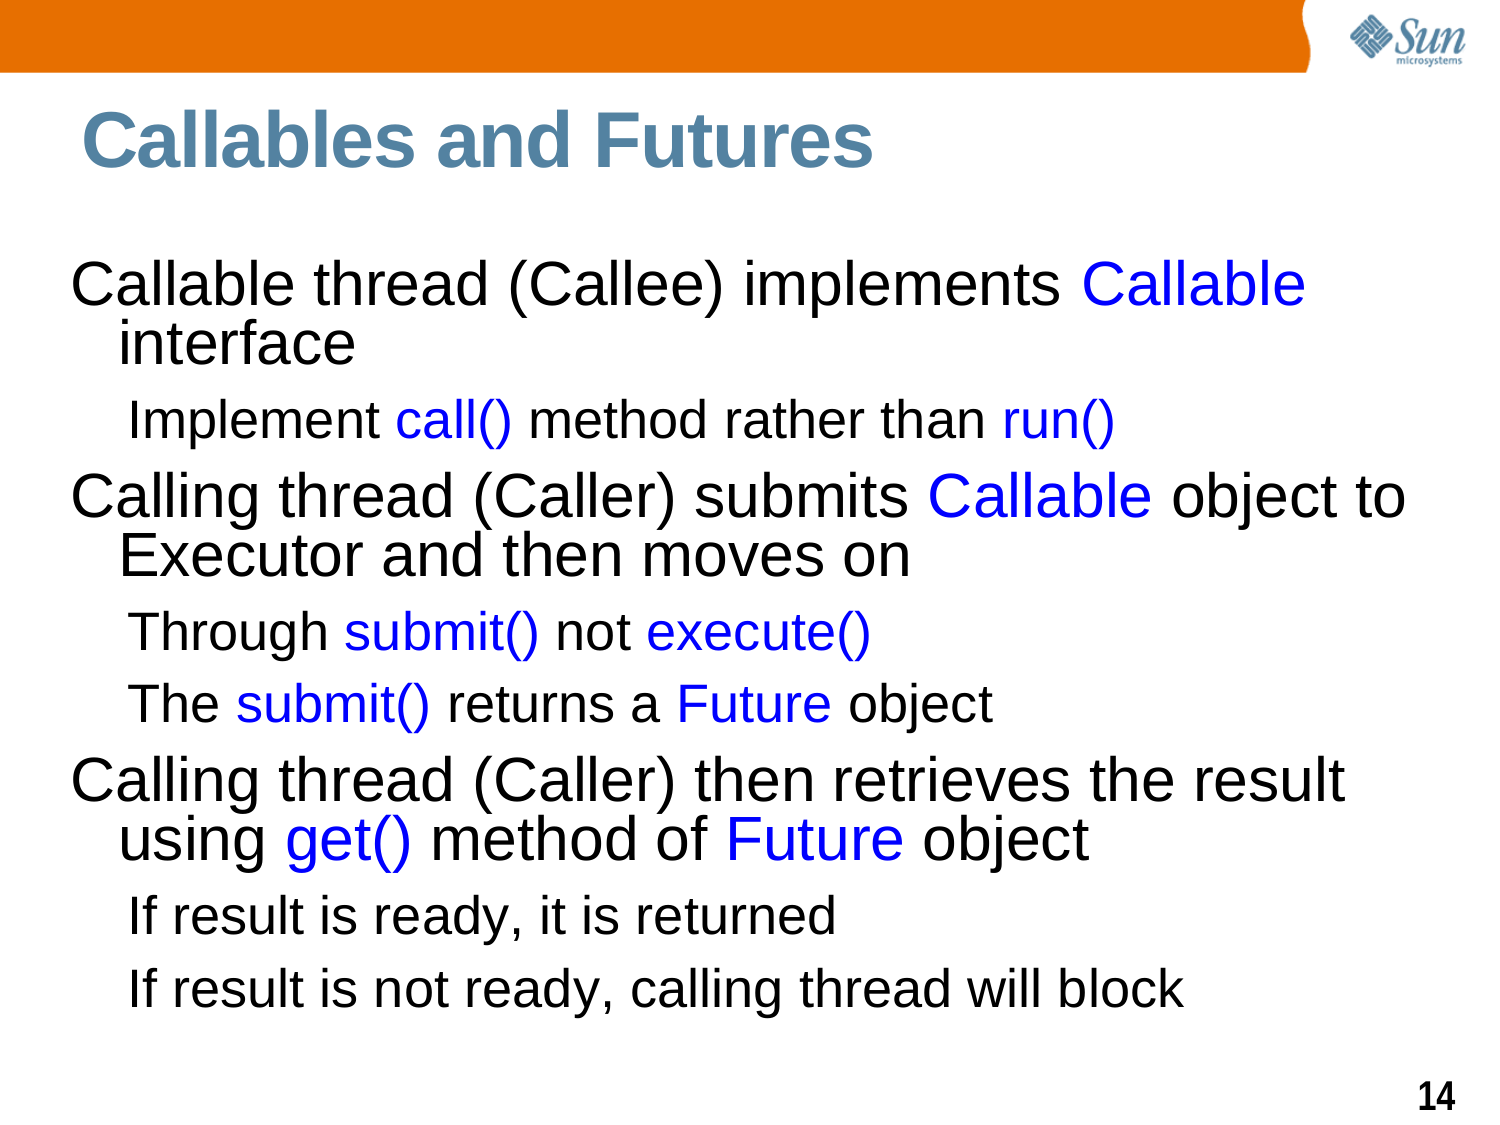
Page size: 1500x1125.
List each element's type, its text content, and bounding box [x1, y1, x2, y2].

list Callable thread (Callee) implements Callable interface Implement call() method rather than run() Calling thread (Caller) submits Callable object to Executor and then moves on Through submit() not execute() The submit() returns a Future object Calling thread (Caller) then retrieves the result using get() method of Future object If result is ready, it is returned If result is not ready, calling thread will block [50, 257, 1429, 1110]
title Callables and Futures [81, 103, 1444, 246]
picture [0, 0, 1500, 75]
